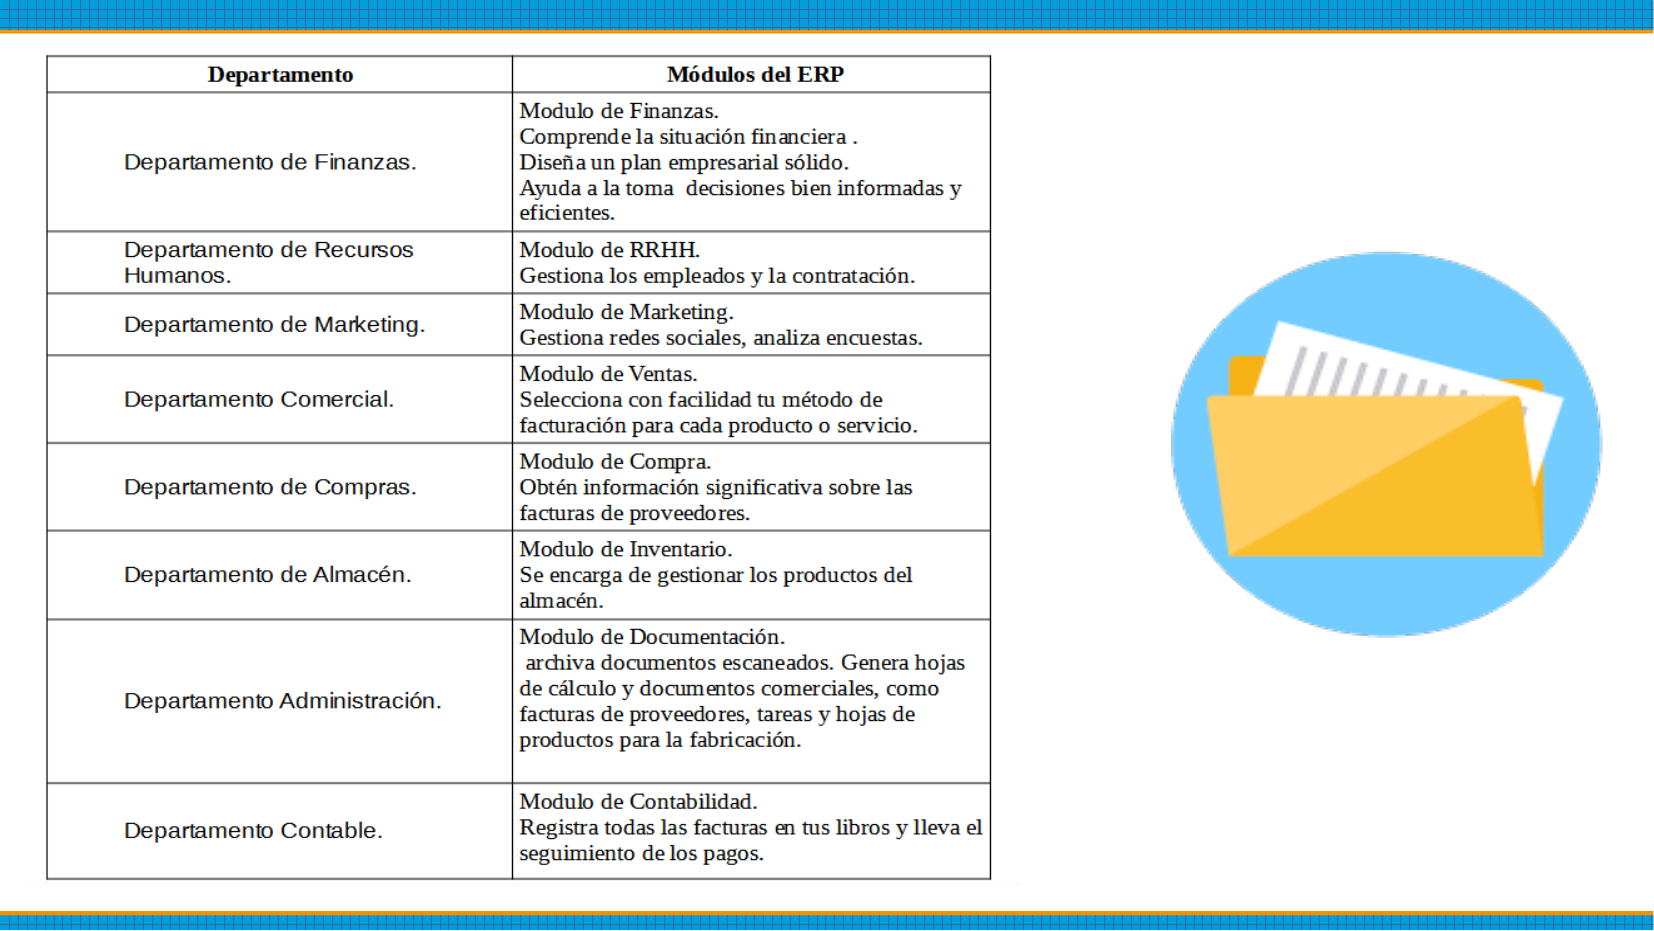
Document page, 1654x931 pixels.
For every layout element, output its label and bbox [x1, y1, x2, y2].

picture [1151, 236, 1624, 659]
picture [29, 48, 1020, 886]
